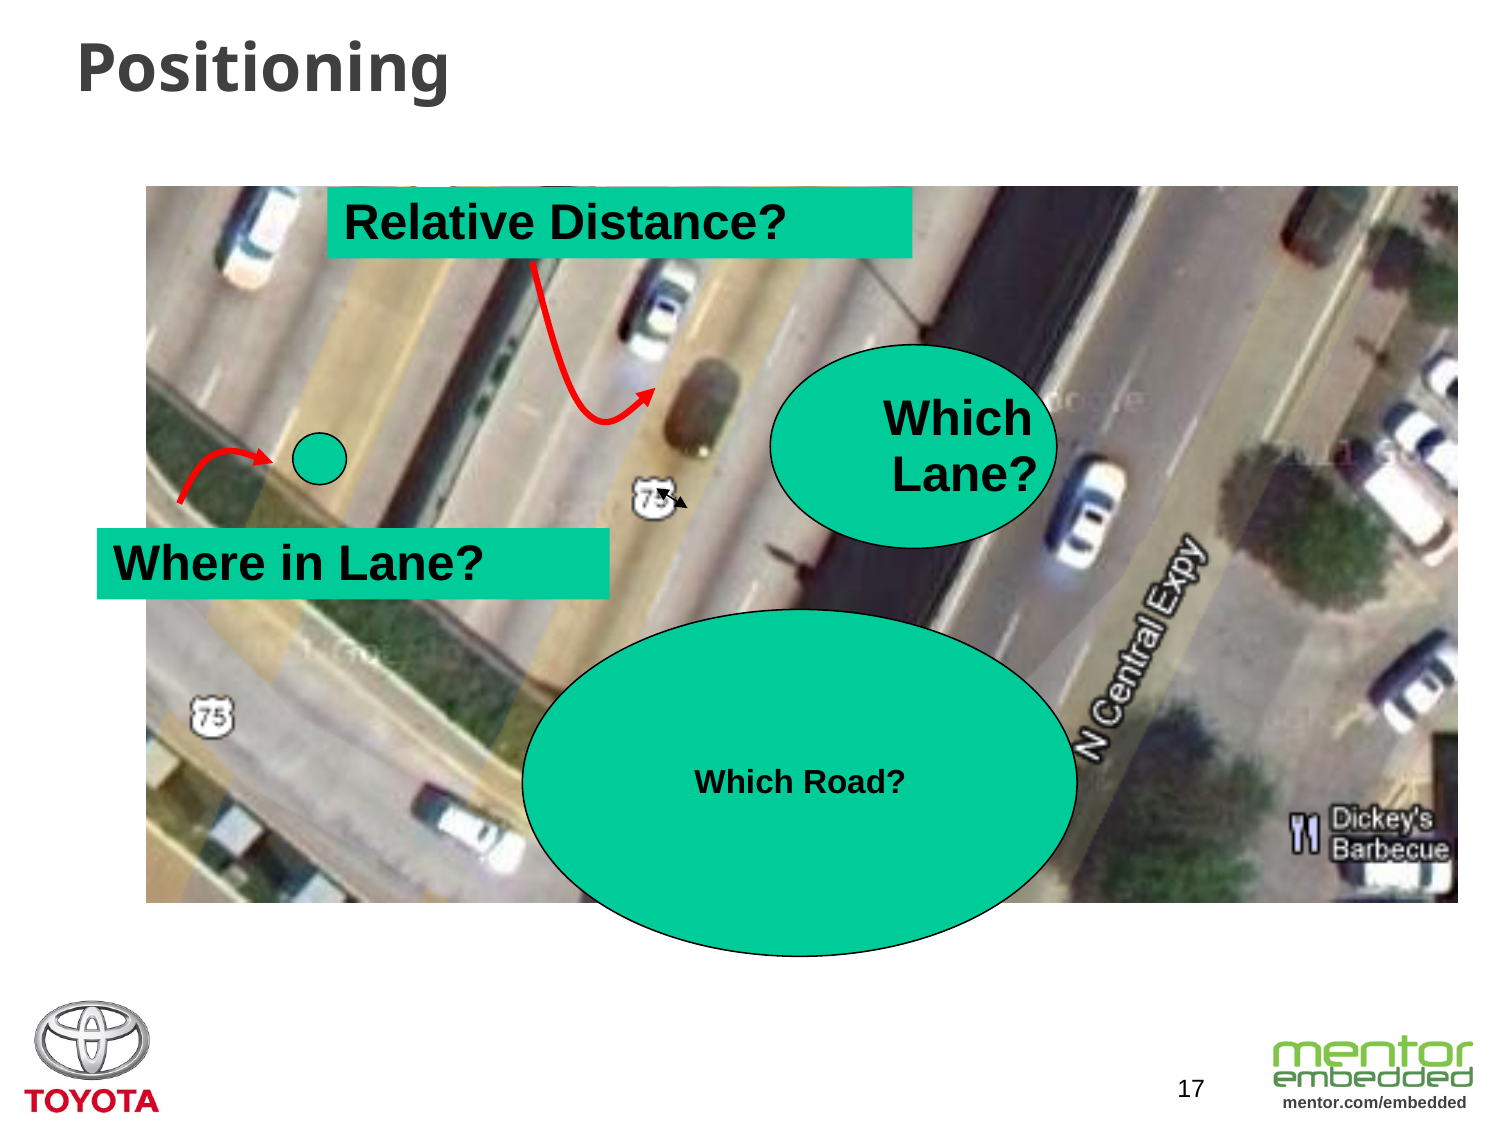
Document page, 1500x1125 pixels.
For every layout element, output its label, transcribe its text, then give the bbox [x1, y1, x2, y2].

text_box Which Lane? [770, 344, 1057, 549]
picture [24, 998, 163, 1114]
picture [146, 186, 1458, 903]
text_box Positioning [0, 0, 1500, 113]
picture [1268, 1030, 1476, 1092]
text_box Which Road? [522, 609, 1078, 957]
text_box Relative Distance? [327, 187, 913, 259]
text_box Where in Lane? [96, 528, 610, 600]
